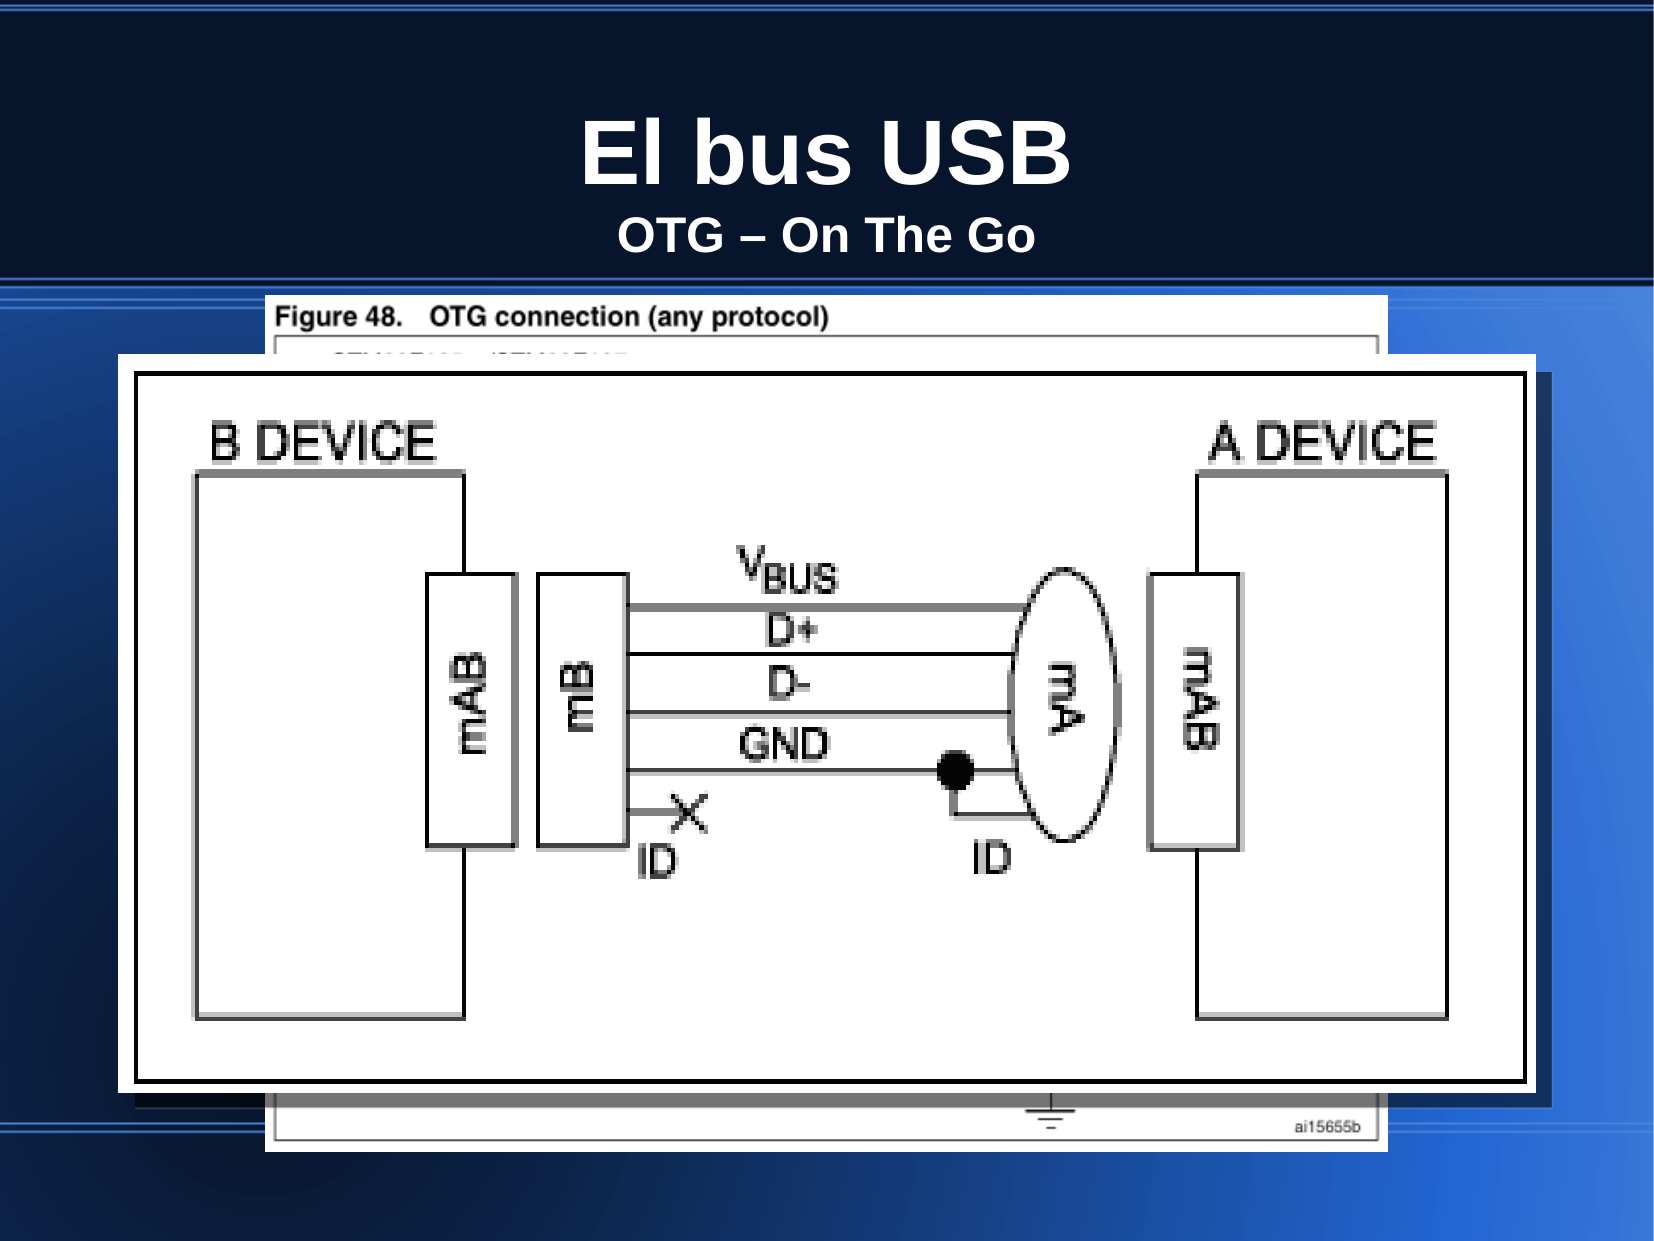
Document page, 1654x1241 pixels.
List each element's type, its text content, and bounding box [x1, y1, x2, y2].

title El bus USB [82, 49, 1571, 257]
picture [0, 0, 1654, 1241]
title OTG – On The Go [605, 206, 1049, 264]
